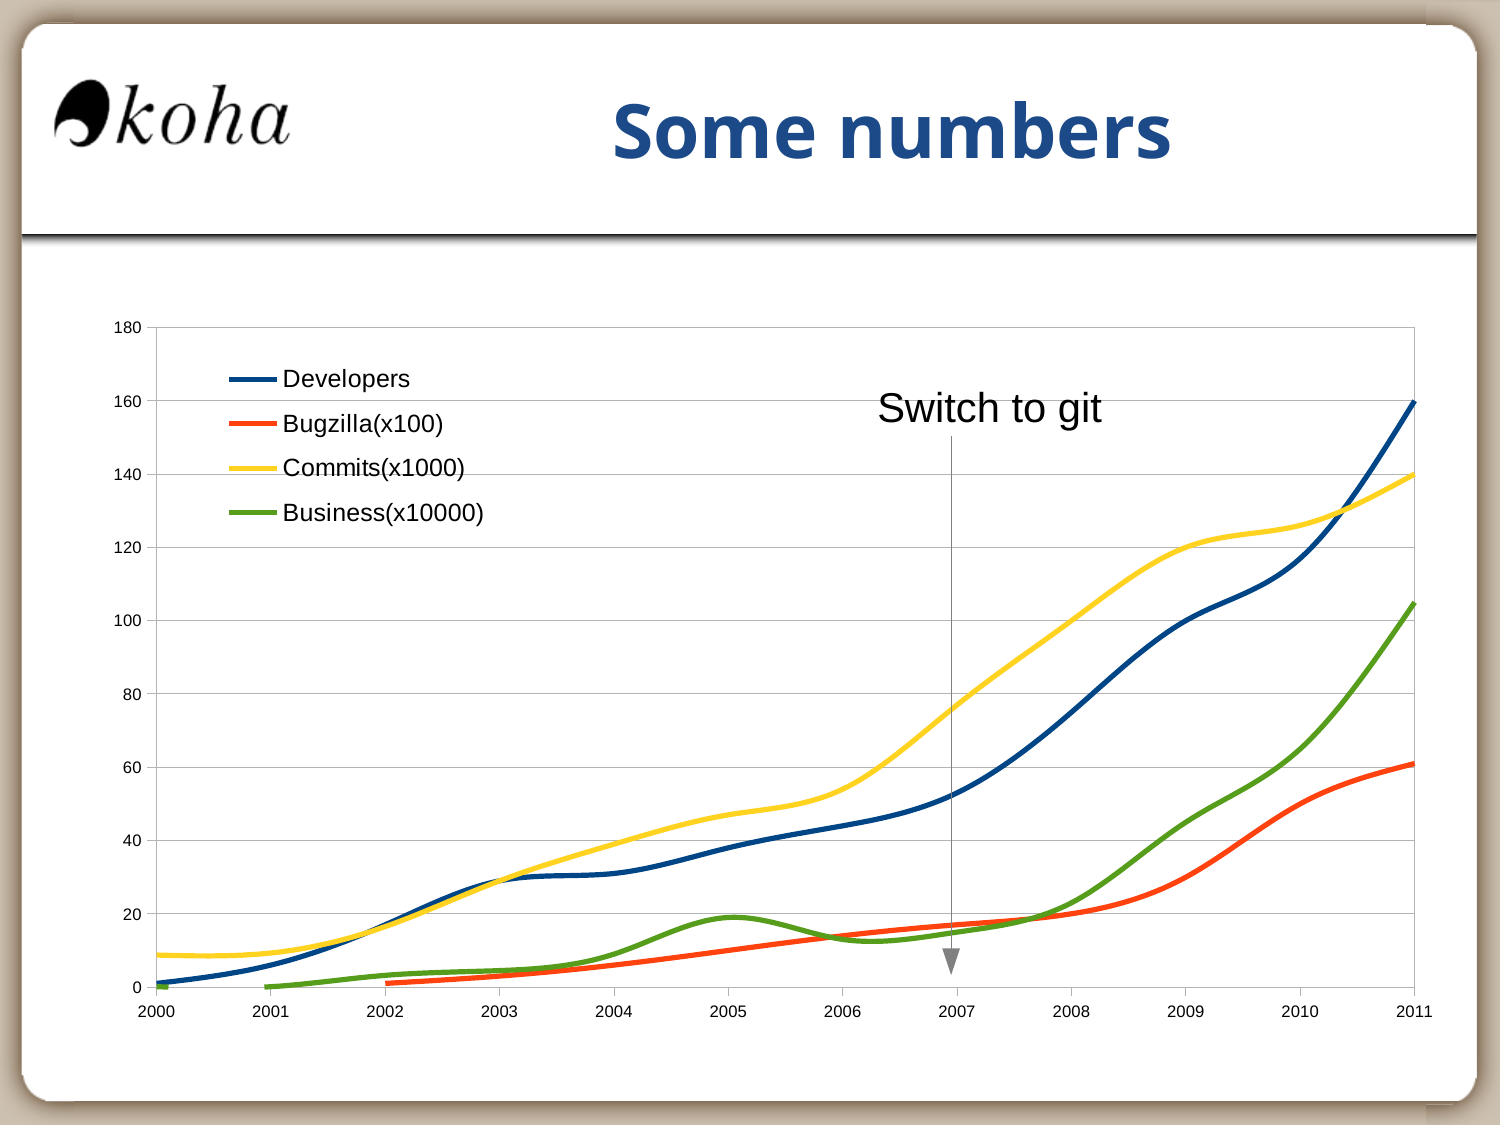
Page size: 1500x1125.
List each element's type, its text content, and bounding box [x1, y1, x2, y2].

title Some numbers [315, 0, 1463, 260]
text_box Switch to git [862, 377, 1129, 439]
chart [59, 244, 1457, 1063]
picture [0, 0, 1500, 1125]
